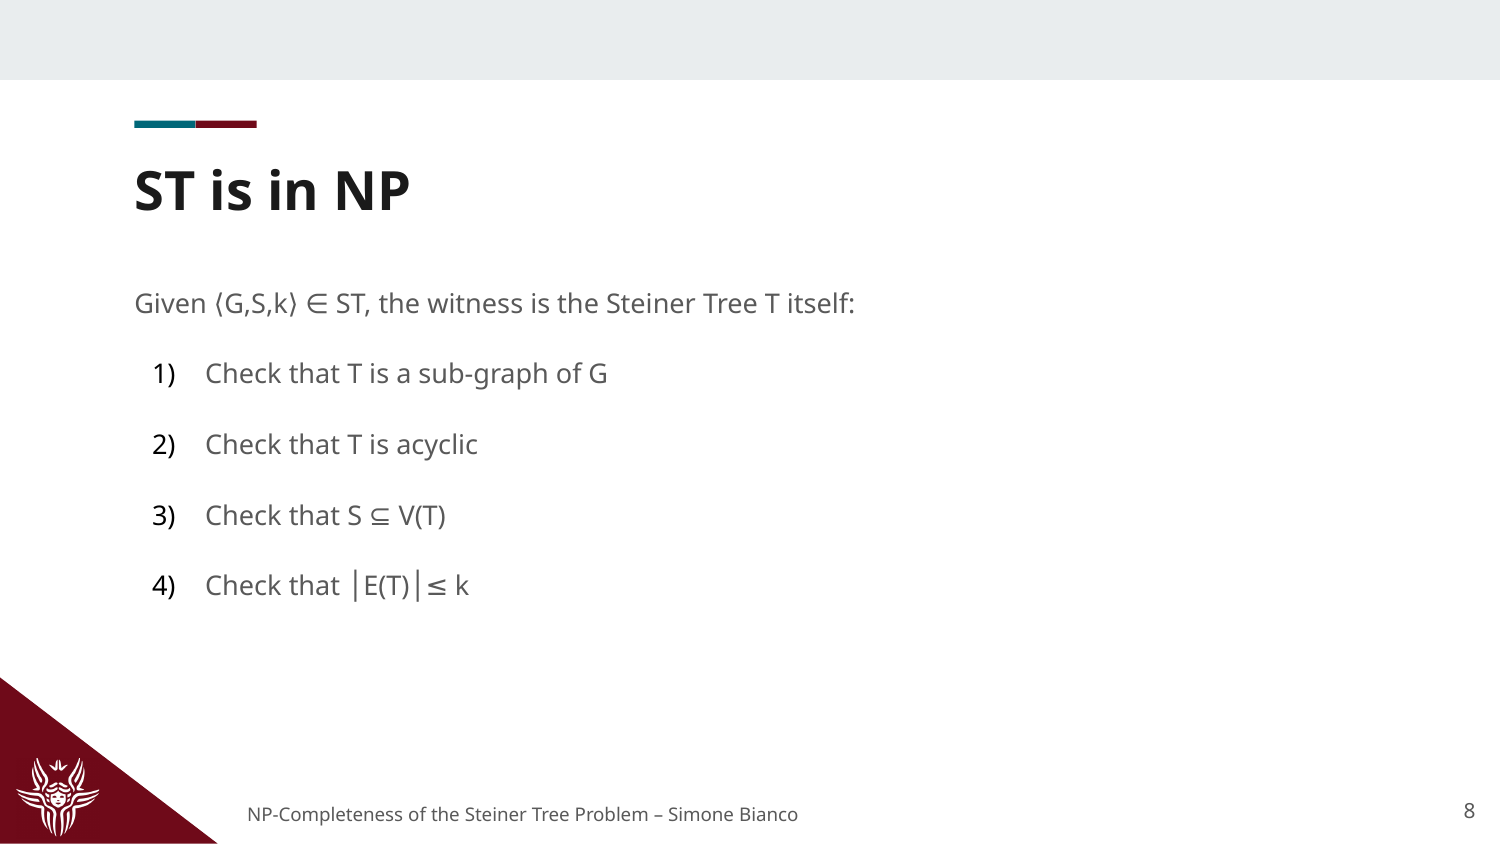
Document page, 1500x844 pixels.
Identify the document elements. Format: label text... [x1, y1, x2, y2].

subtitle NP-Completeness of the Steiner Tree Problem – Simone Bianco [232, 783, 1193, 839]
slide_number <number> [1400, 779, 1491, 844]
title ST is in NP [119, 141, 1381, 230]
list Given ⟨G,S,k⟩ ∈ ST, the witness is the Steiner Tree T itself: Check that T is a sub-graph of G Check that T is acyclic Check that S ⊆ V(T) Check that │E(T)│≤ k [119, 266, 1418, 637]
picture [16, 758, 100, 839]
